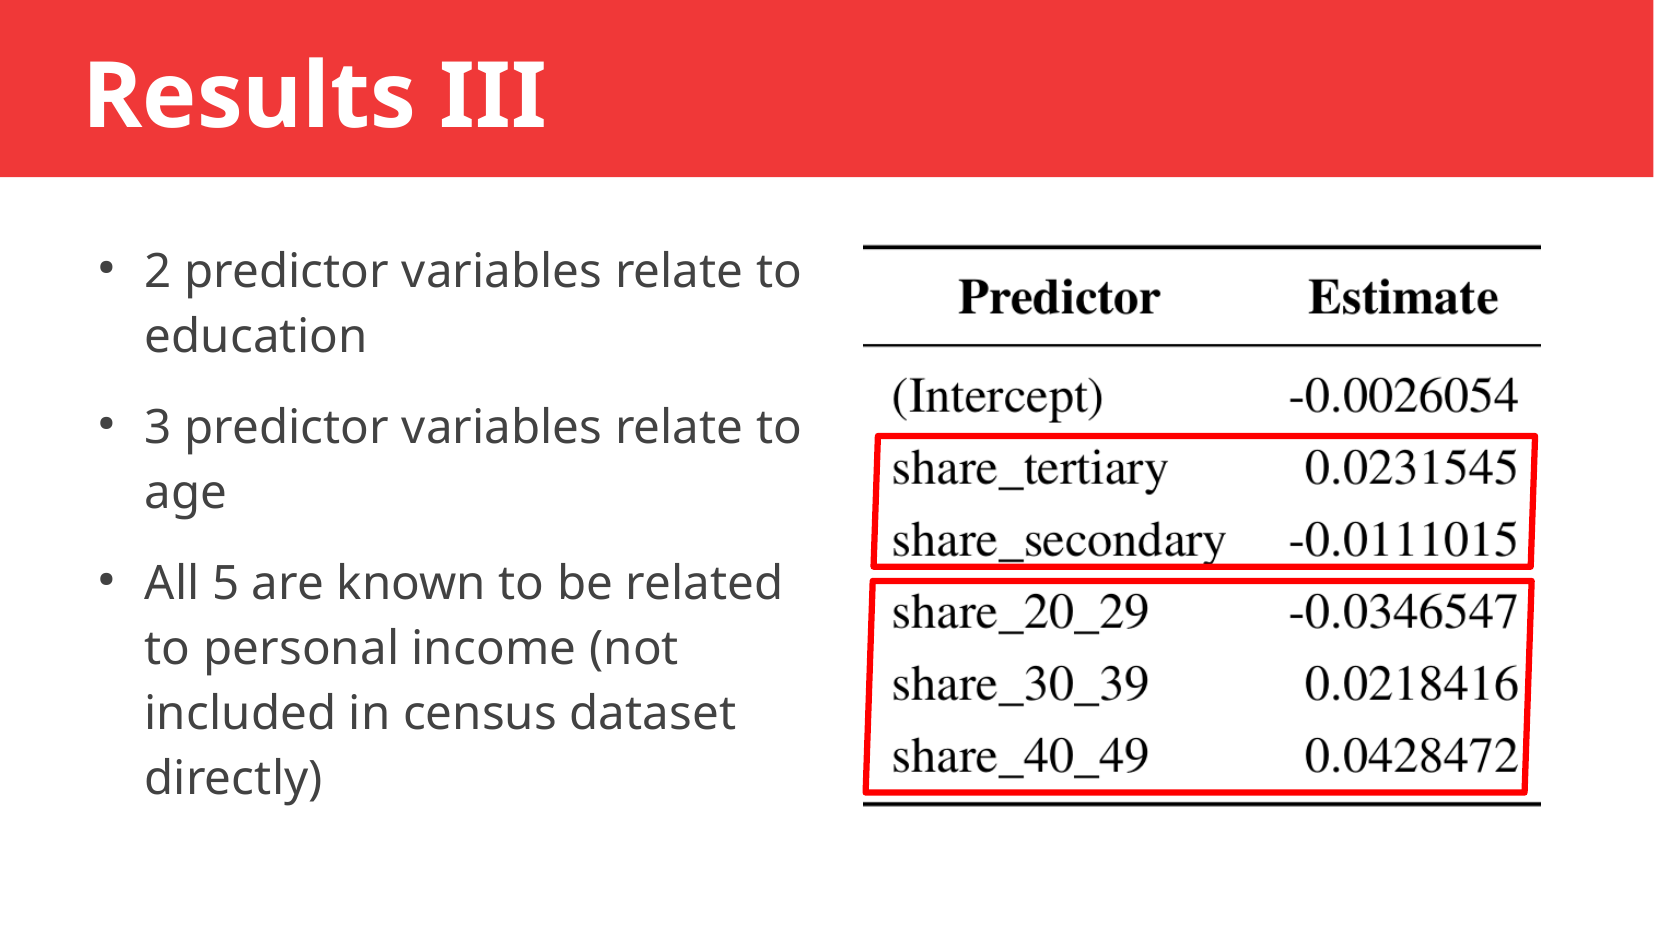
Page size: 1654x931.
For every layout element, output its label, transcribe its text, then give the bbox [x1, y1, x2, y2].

picture [863, 236, 1541, 810]
title Results III [82, 14, 1571, 171]
text_box [873, 436, 1536, 567]
list 2 predictor variables relate to education 3 predictor variables relate to age All 5 are known to be related to personal income (not included in census dataset directly) [82, 236, 805, 810]
text_box [865, 580, 1532, 793]
